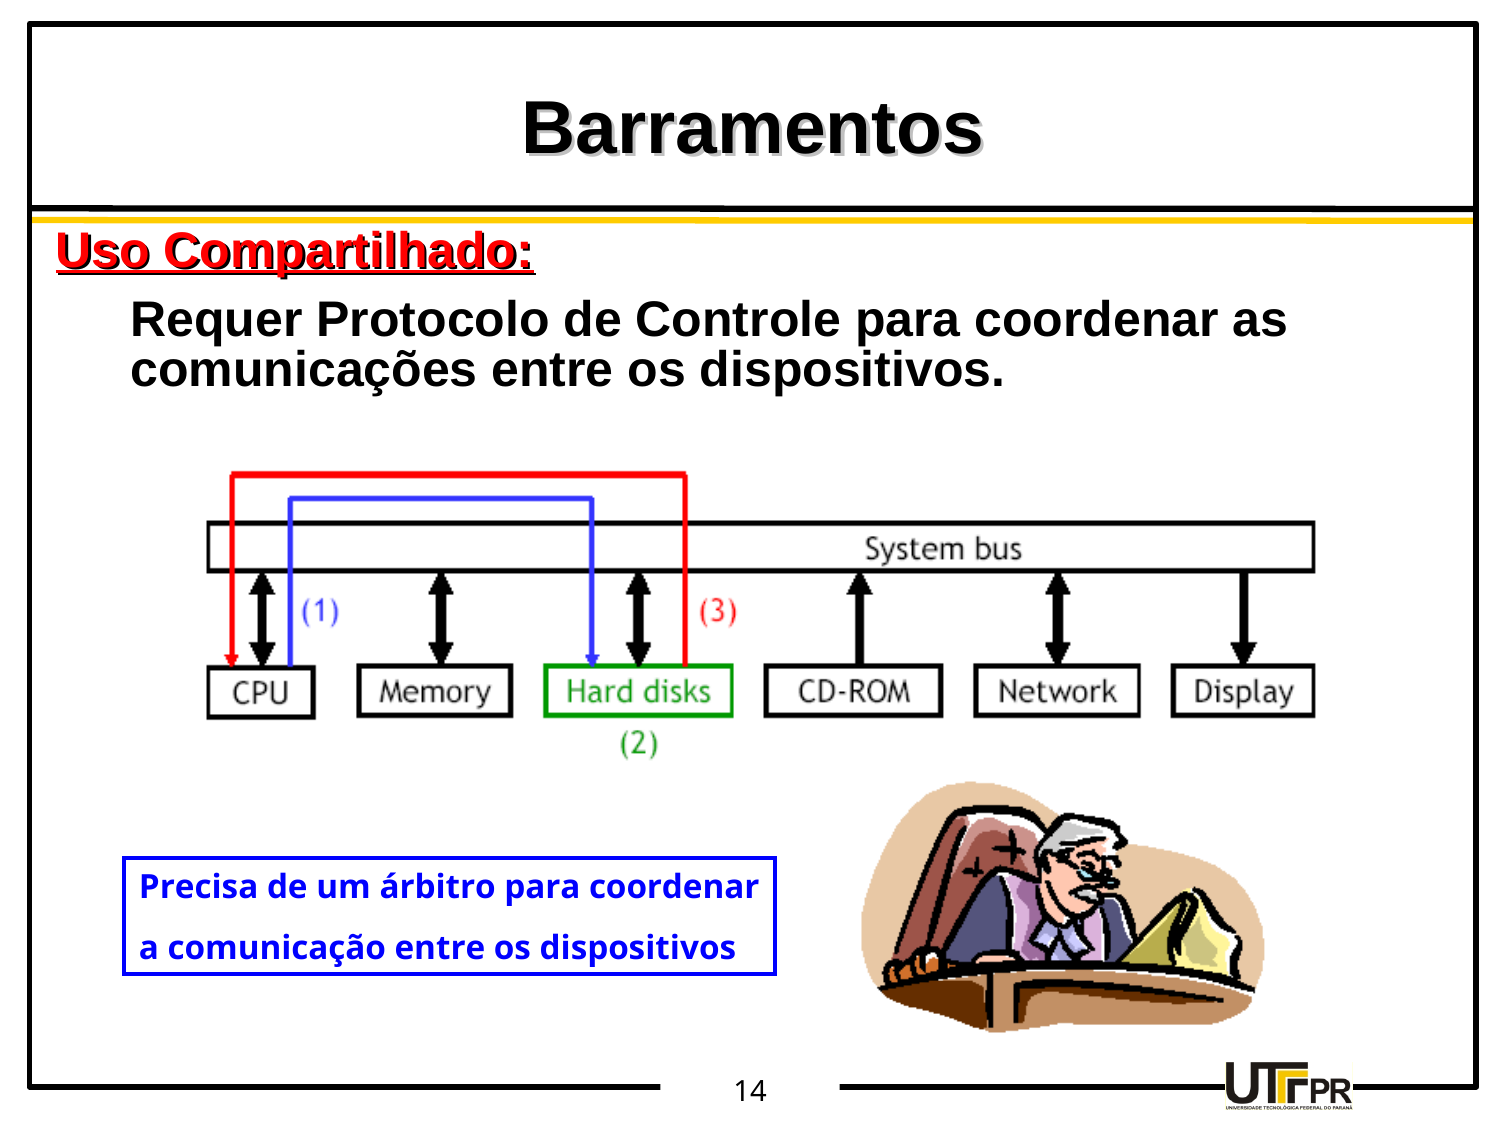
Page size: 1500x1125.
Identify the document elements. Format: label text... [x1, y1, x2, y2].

title Barramentos [29, 85, 1477, 180]
picture [147, 431, 1365, 1051]
text_box Precisa de um árbitro para coordenar a comunicação entre os dispositivos [124, 857, 776, 974]
list Uso Compartilhado: Requer Protocolo de Controle para coordenar as comunicações entre os dispositivos. [41, 220, 1439, 990]
picture [1225, 1062, 1353, 1110]
